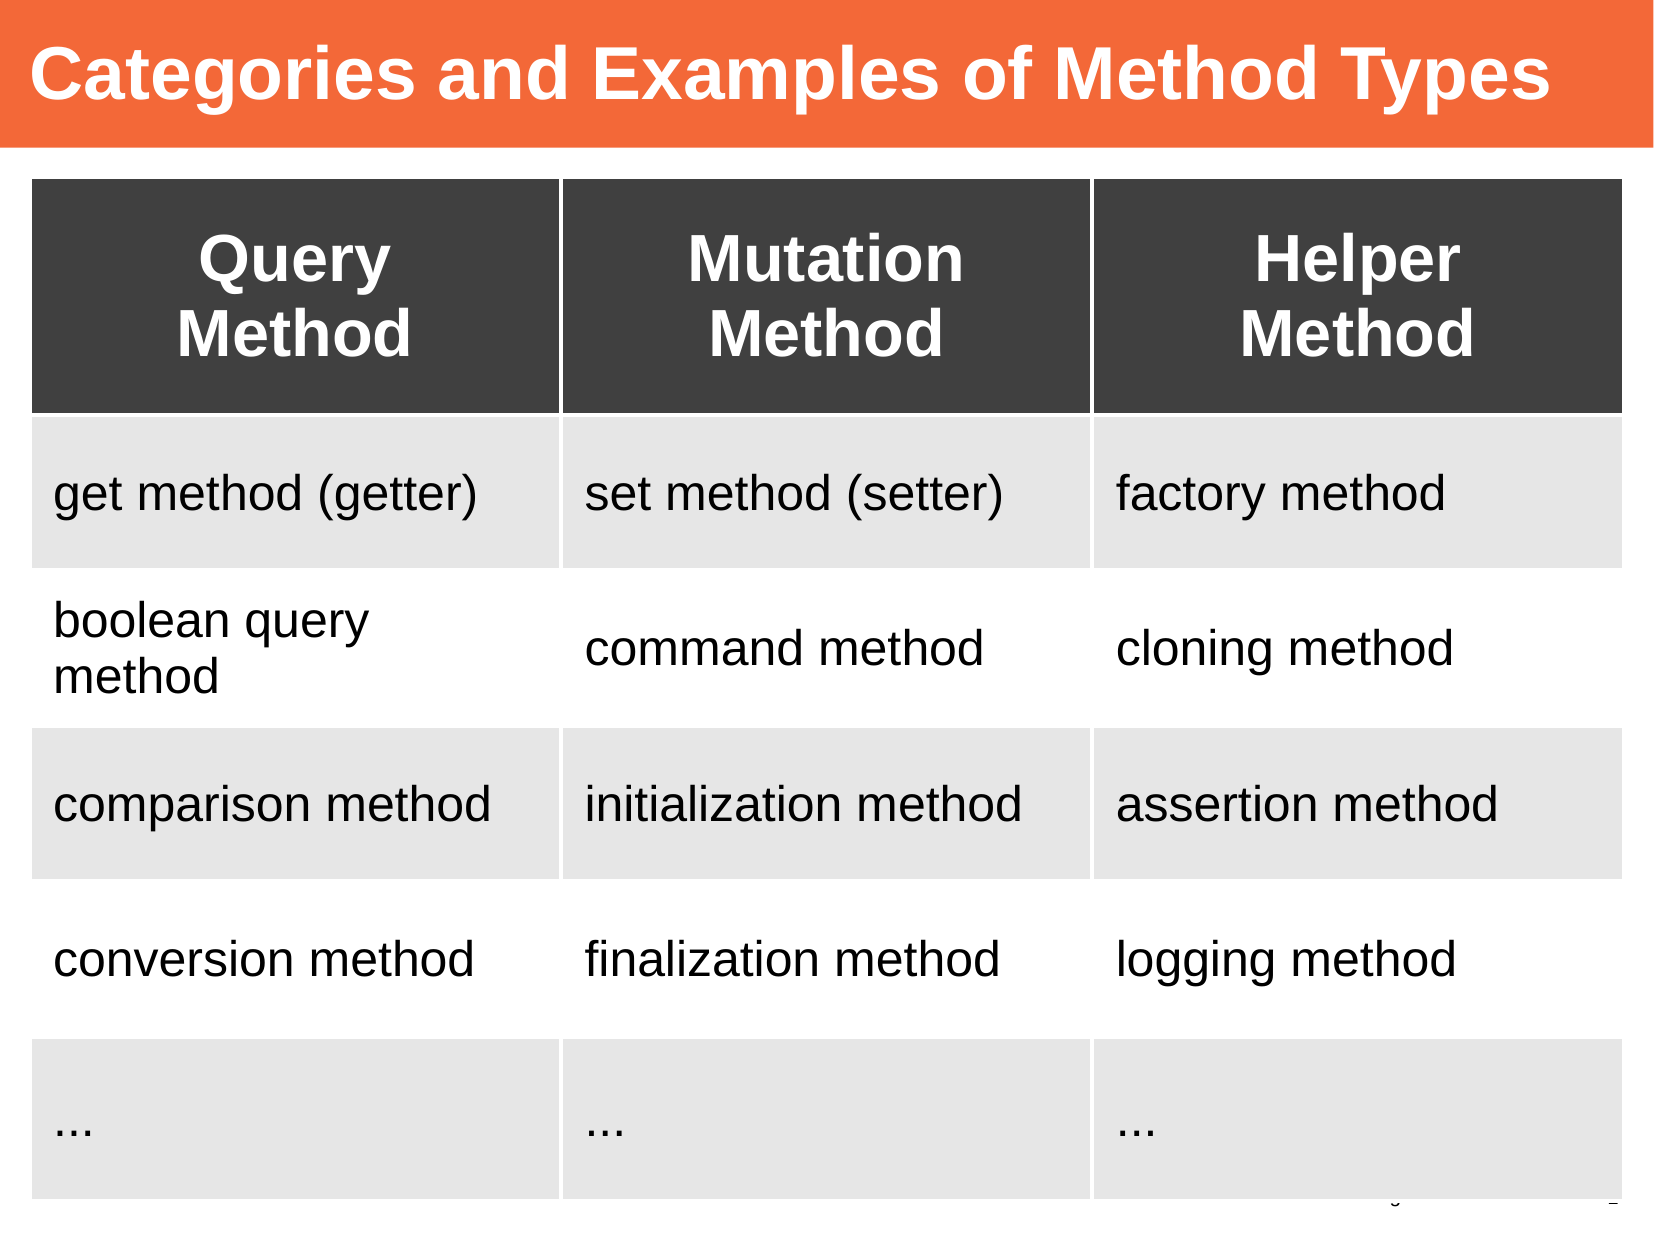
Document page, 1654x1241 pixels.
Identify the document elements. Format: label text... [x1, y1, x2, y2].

table_cell finalization method [563, 883, 1090, 1035]
table_cell cloning method [1094, 572, 1622, 724]
table_cell assertion method [1094, 728, 1622, 879]
table_header Mutation Method [563, 179, 1090, 413]
table_cell boolean query method [32, 572, 559, 724]
table_cell ... [32, 1039, 559, 1199]
table_cell command method [563, 572, 1090, 724]
table_cell logging method [1094, 883, 1622, 1035]
table_cell set method (setter) [563, 417, 1090, 568]
table_cell comparison method [32, 728, 559, 879]
table_header Helper Method [1094, 179, 1622, 413]
title Categories and Examples of Method Types [0, 0, 1654, 148]
table_header Query Method [32, 179, 559, 413]
table_cell ... [563, 1039, 1090, 1199]
table_cell ... [1094, 1039, 1622, 1199]
table_cell factory method [1094, 417, 1622, 568]
table_cell initialization method [563, 728, 1090, 879]
table_cell conversion method [32, 883, 559, 1035]
table_cell get method (getter) [32, 417, 559, 568]
